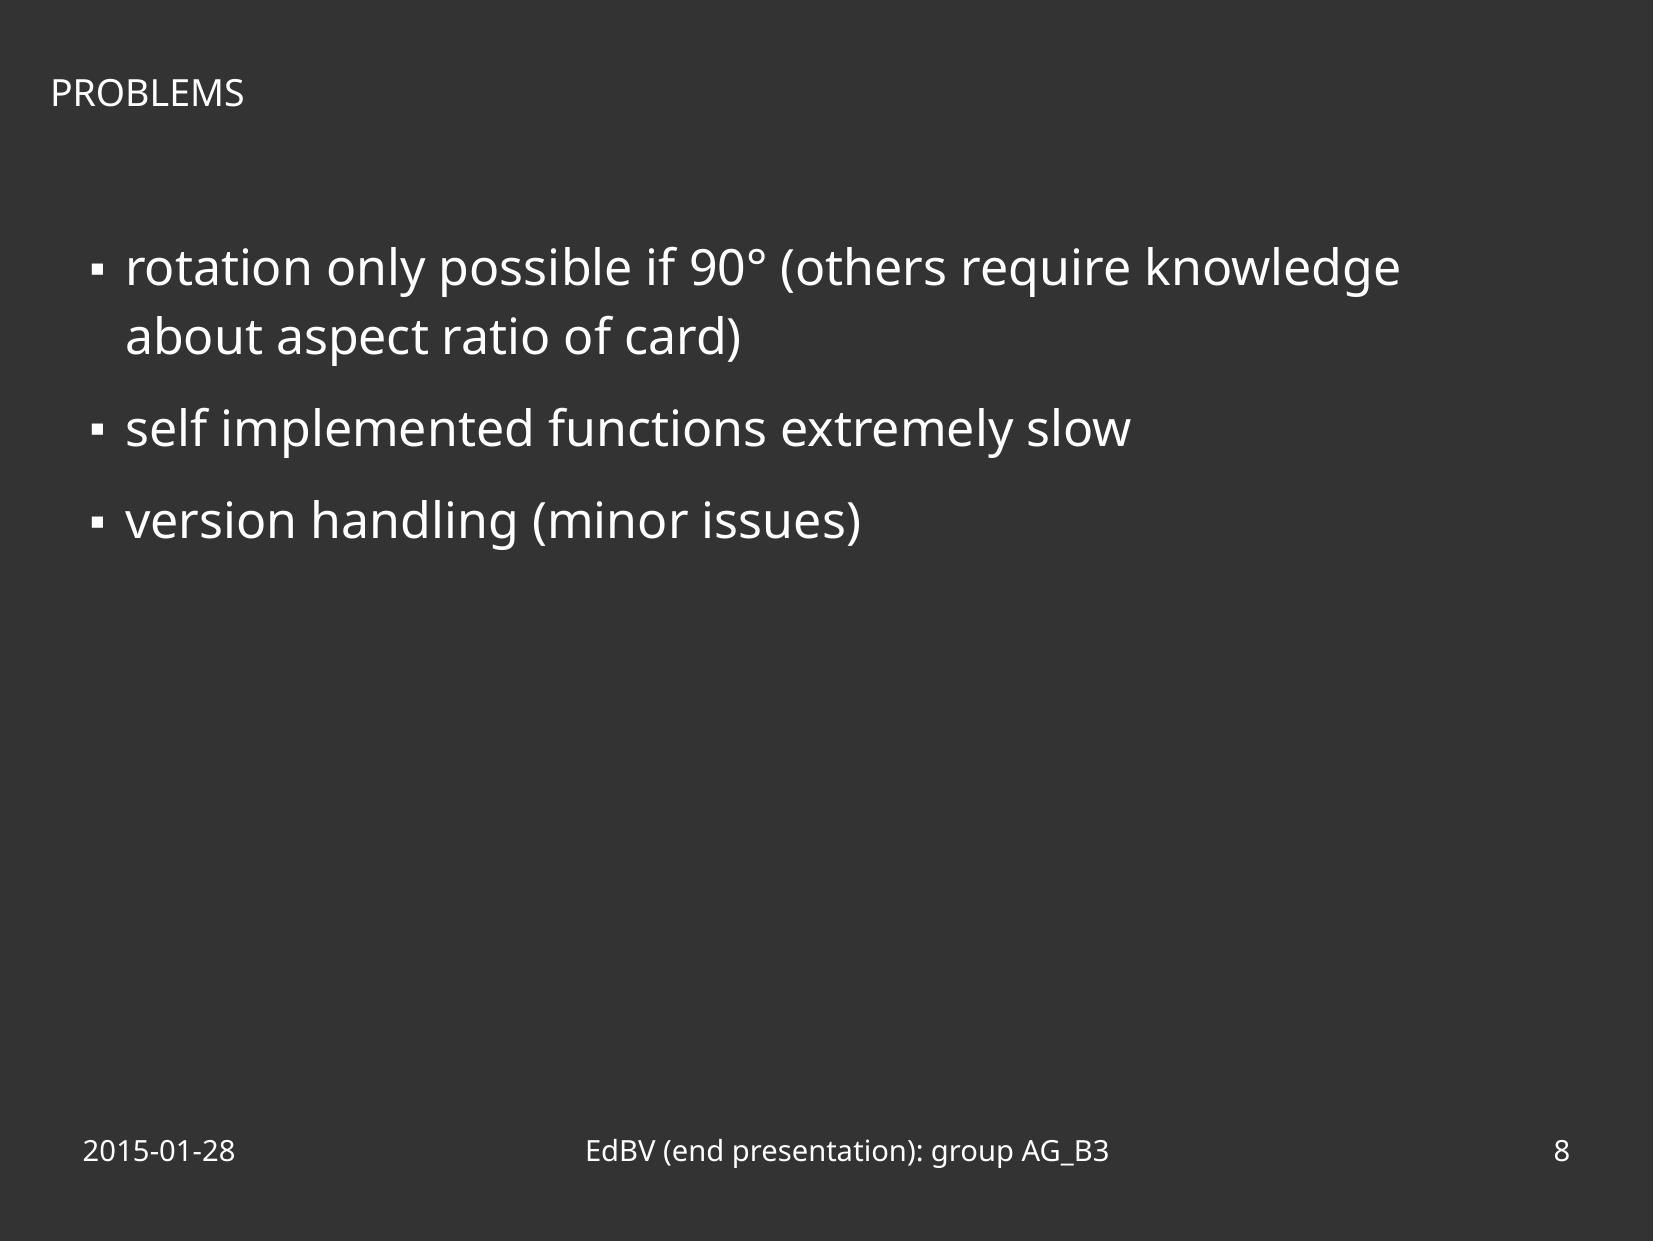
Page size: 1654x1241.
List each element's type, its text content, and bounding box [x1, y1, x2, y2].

text_box PROBLEMS [35, 59, 736, 130]
text_box rotation only possible if 90° (others require knowledge about aspect ratio of card) self implemented functions extremely slow version handling (minor issues) [75, 225, 1516, 1009]
